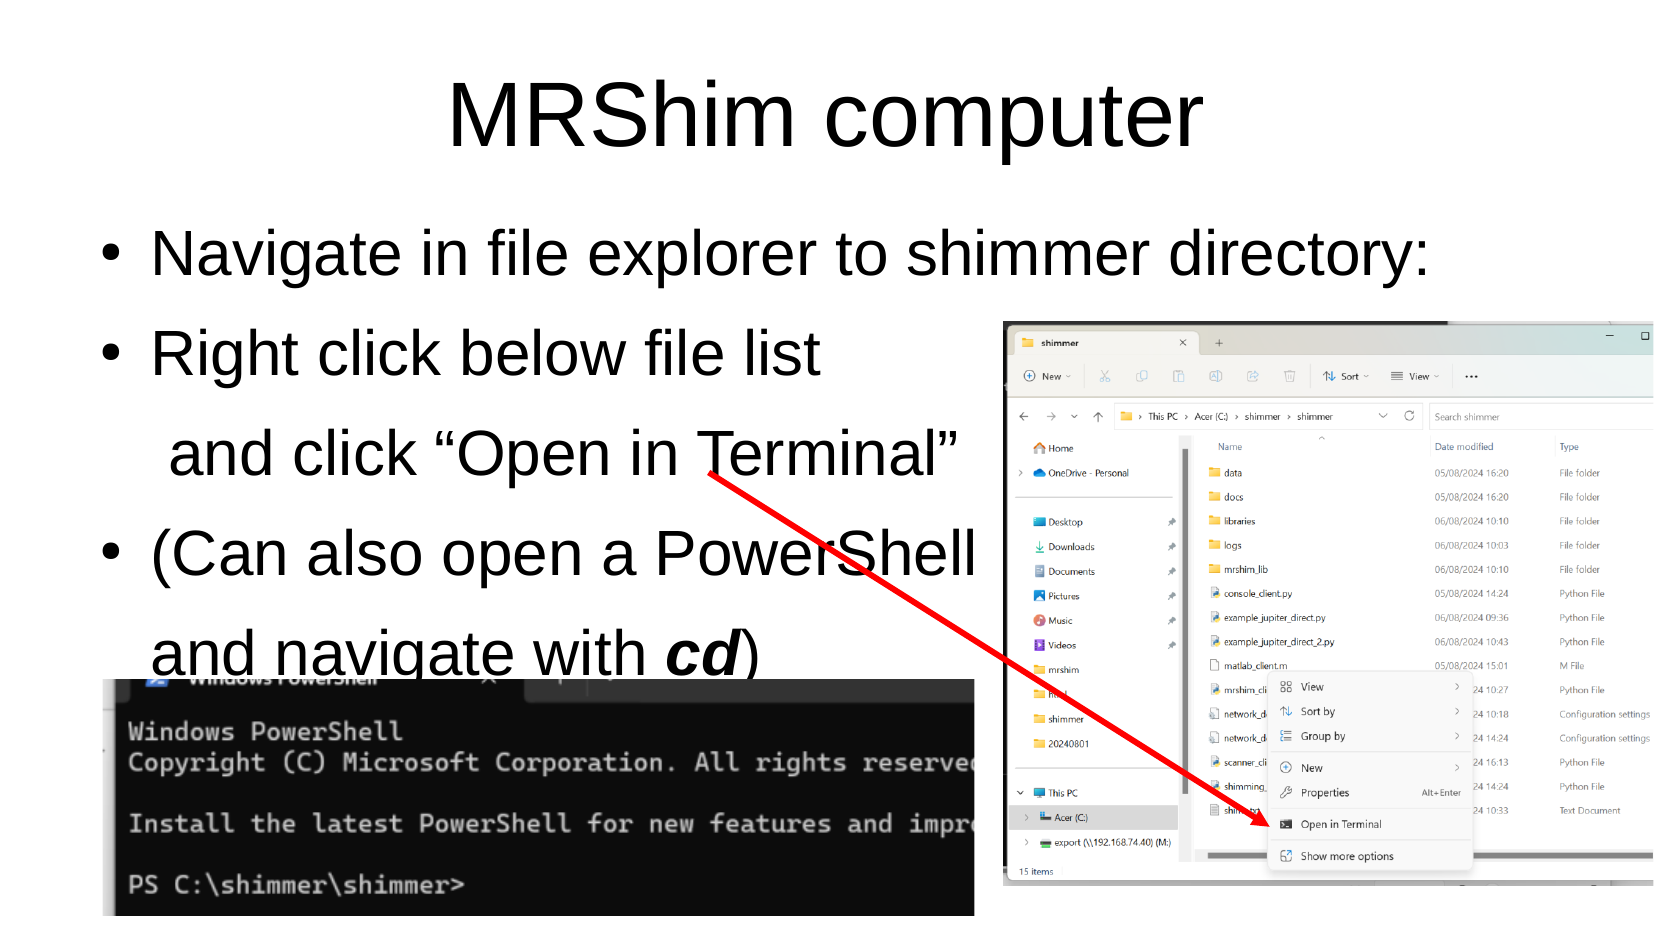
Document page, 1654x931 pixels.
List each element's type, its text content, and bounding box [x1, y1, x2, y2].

title MRShim computer [82, 37, 1571, 193]
picture [1003, 321, 1654, 886]
list Navigate in file explorer to shimmer directory: Right click below file list and click “Open in Terminal” (Can also open a PowerShell and navigate with cd) [82, 217, 1447, 709]
picture [102, 679, 975, 916]
